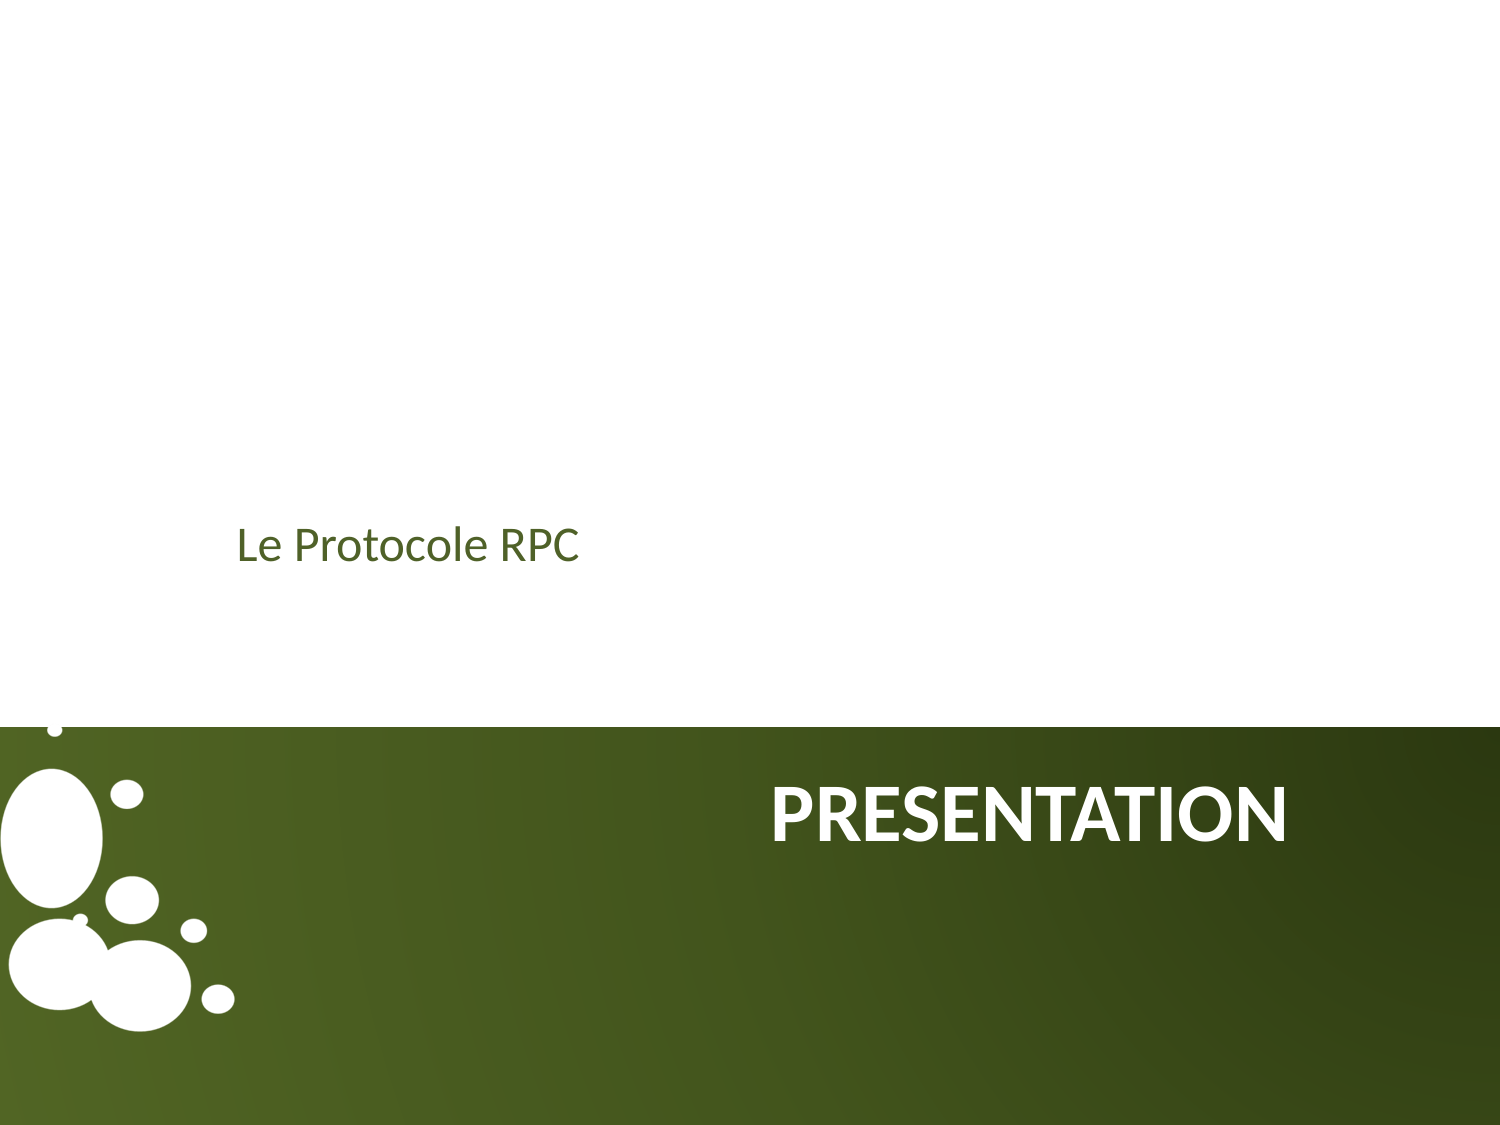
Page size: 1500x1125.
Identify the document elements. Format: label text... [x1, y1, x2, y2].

picture [0, 723, 1500, 1125]
title PRESENTATION [456, 726, 1500, 915]
list Le Protocole RPC [236, 523, 1280, 727]
